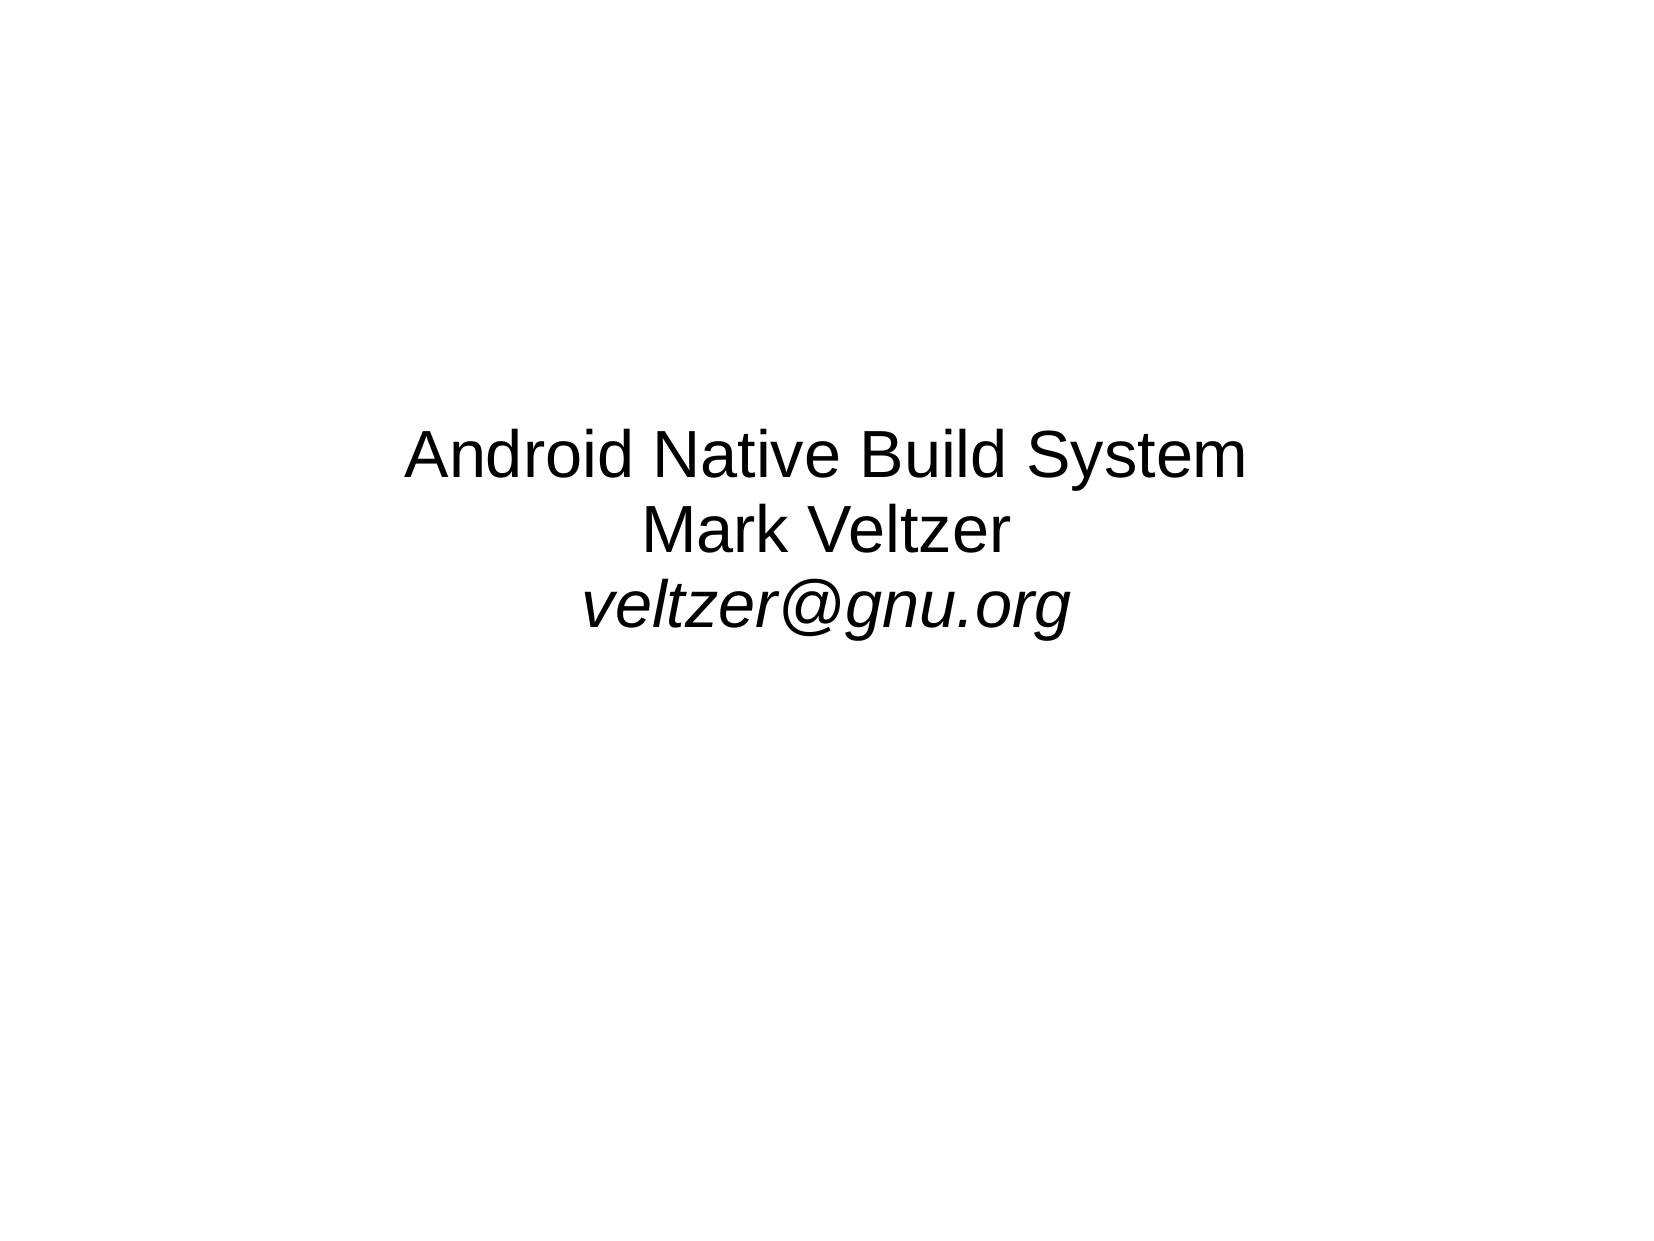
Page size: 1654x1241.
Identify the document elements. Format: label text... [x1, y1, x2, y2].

subtitle Android Native Build System Mark Veltzer veltzer@gnu.org [82, 49, 1571, 1010]
